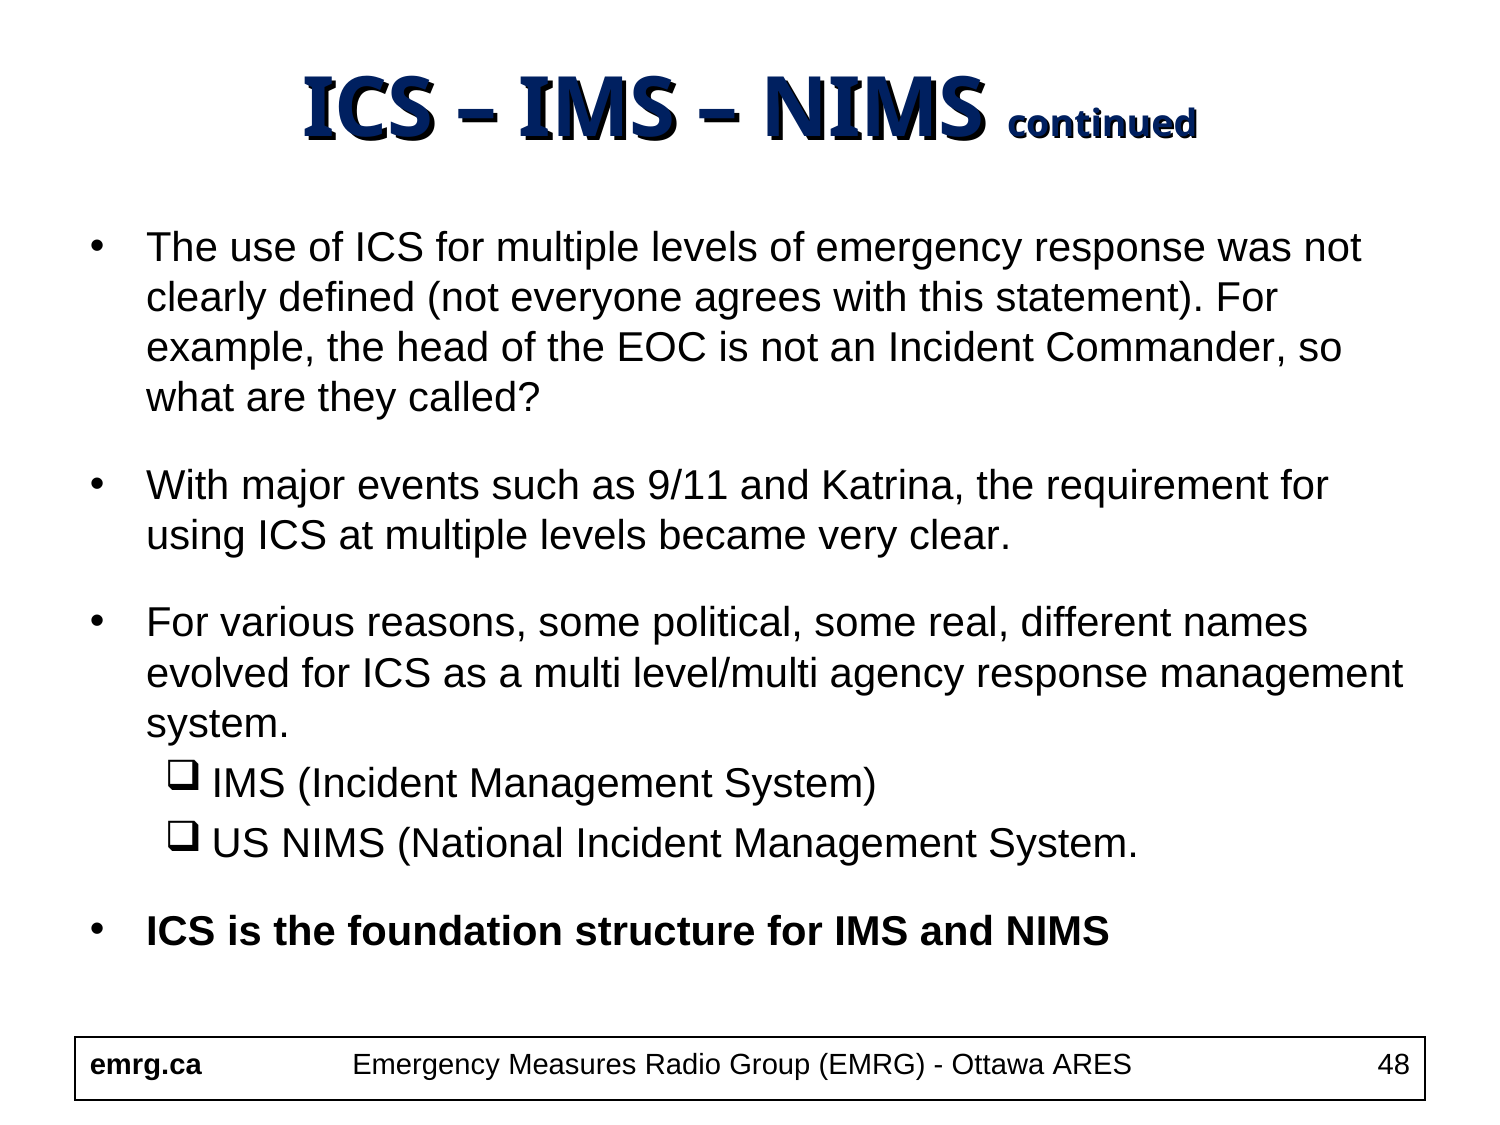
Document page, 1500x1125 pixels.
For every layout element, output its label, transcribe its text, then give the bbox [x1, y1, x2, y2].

text_box The use of ICS for multiple levels of emergency response was not clearly defined (not everyone agrees with this statement). For example, the head of the EOC is not an Incident Commander, so what are they called? With major events such as 9/11 and Katrina, the requirement for using ICS at multiple levels became very clear. For various reasons, some political, some real, different names evolved for ICS as a multi level/multi agency response management system. IMS (Incident Management System) US NIMS (National Incident Management System. ICS is the foundation structure for IMS and NIMS [75, 212, 1426, 1038]
text_box Emergency Measures Radio Group (EMRG) - Ottawa ARES [247, 1038, 1238, 1103]
text_box ICS – IMS – NIMS continued [75, 45, 1426, 163]
text_box <number> [1246, 1038, 1426, 1103]
